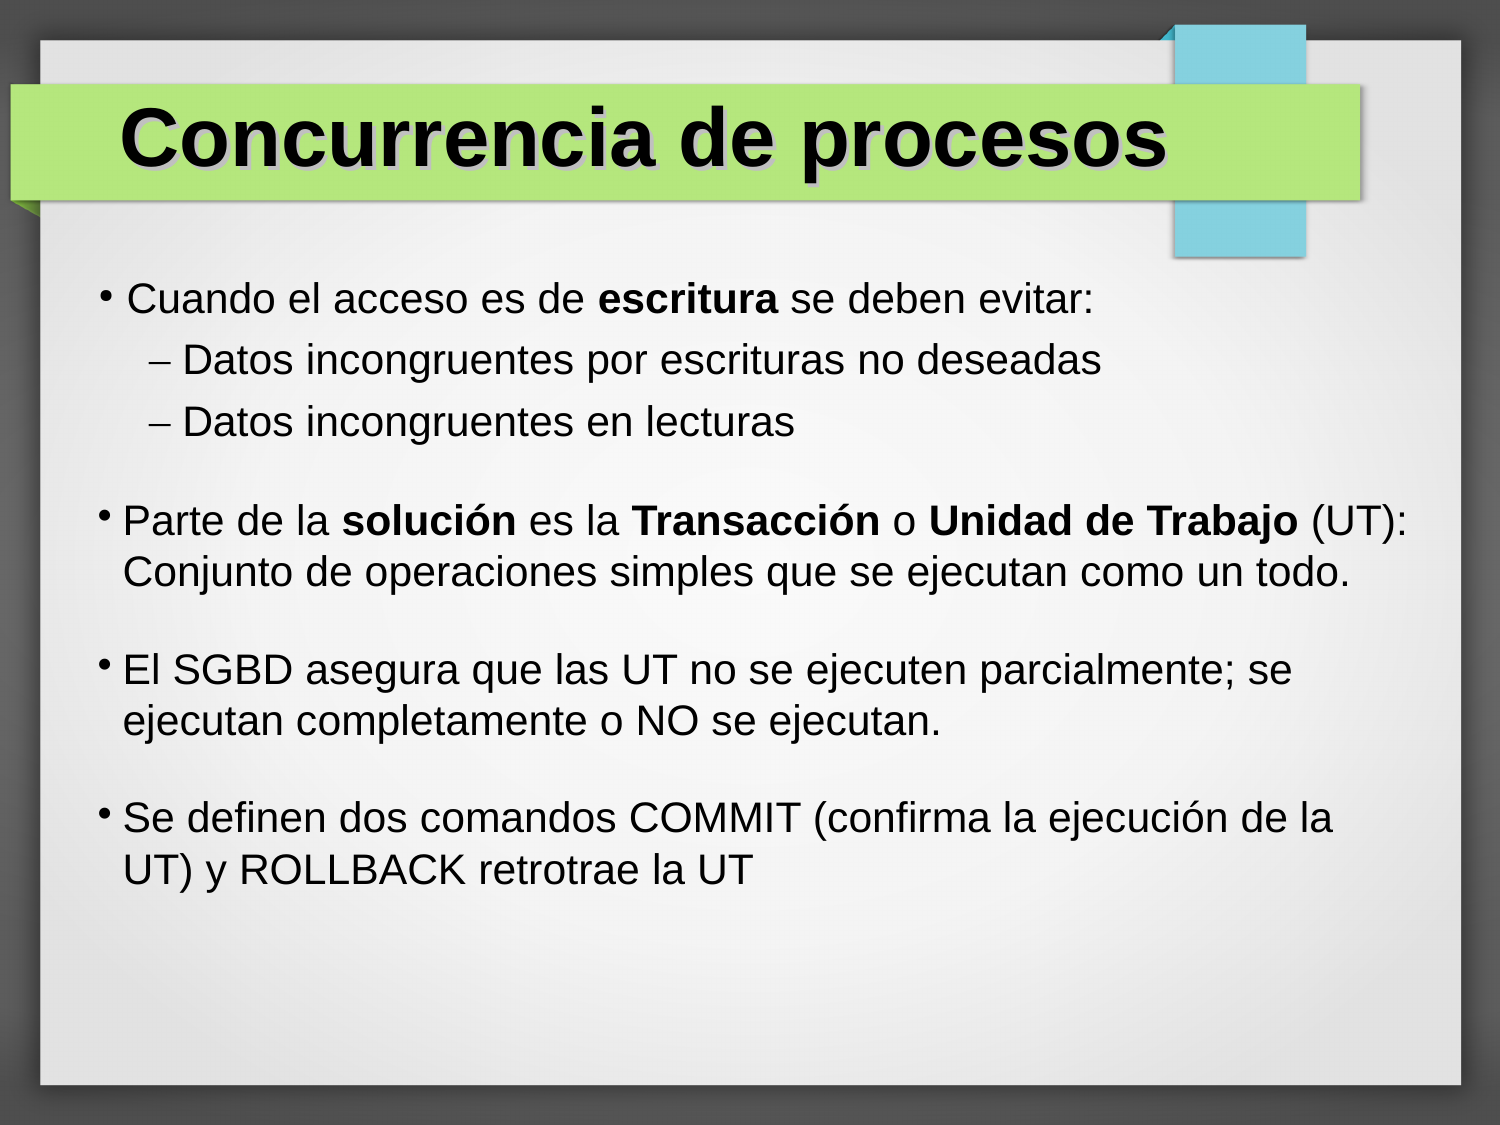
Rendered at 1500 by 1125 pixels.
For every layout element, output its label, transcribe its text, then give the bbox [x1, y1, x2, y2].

picture [0, 0, 1500, 1125]
list Cuando el acceso es de escritura se deben evitar: Datos incongruentes por escrituras no deseadas Datos incongruentes en lecturas Parte de la solución es la Transacción o Unidad de Trabajo (UT): Conjunto de operaciones simples que se ejecutan como un todo. El SGBD asegura que las UT no se ejecuten parcialmente; se ejecutan completamente o NO se ejecutan. Se definen dos comandos COMMIT (confirma la ejecución de la UT) y ROLLBACK retrotrae la UT [75, 267, 1426, 921]
title Concurrencia de procesos [75, 85, 1323, 193]
